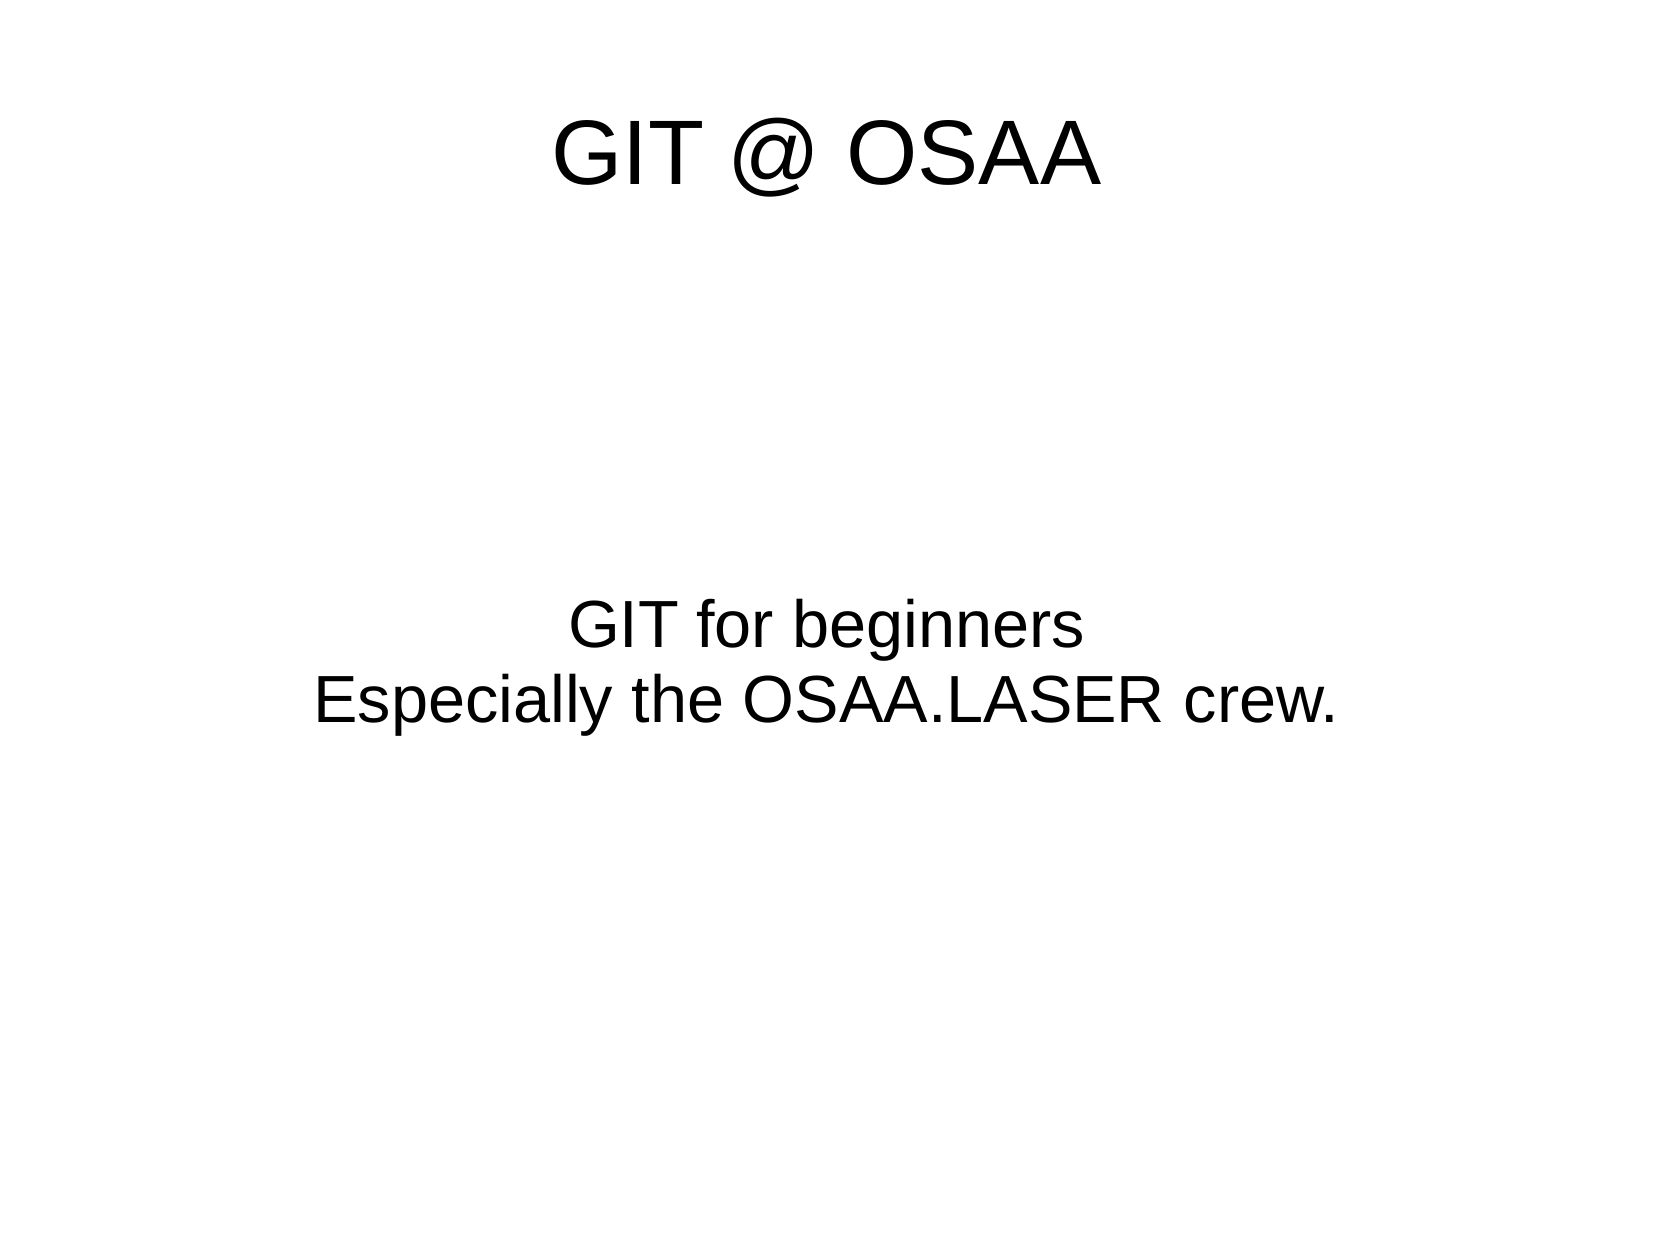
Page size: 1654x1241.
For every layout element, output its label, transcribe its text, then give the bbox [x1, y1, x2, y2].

subtitle GIT for beginners Especially the OSAA.LASER crew. [82, 297, 1571, 1102]
title GIT @ OSAA [82, 56, 1571, 250]
